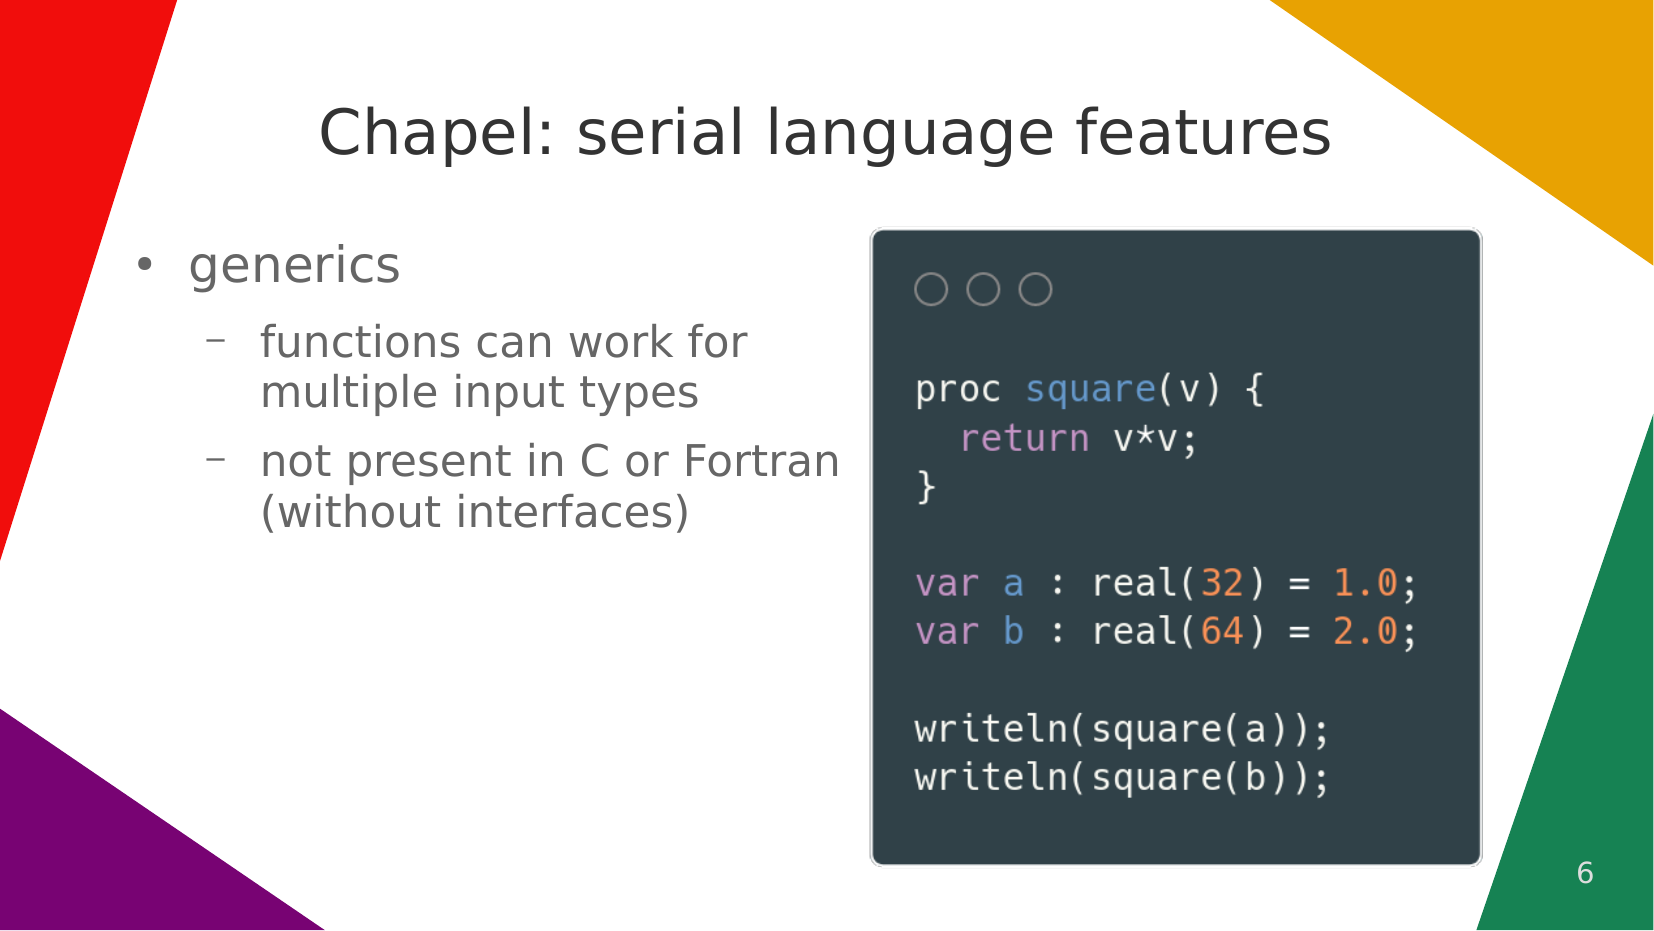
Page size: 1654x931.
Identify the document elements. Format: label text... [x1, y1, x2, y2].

picture [724, 82, 1629, 931]
title Chapel: serial language features [118, 59, 1536, 207]
list generics functions can work for multiple input types not present in C or Fortran (without interfaces) [118, 236, 724, 827]
